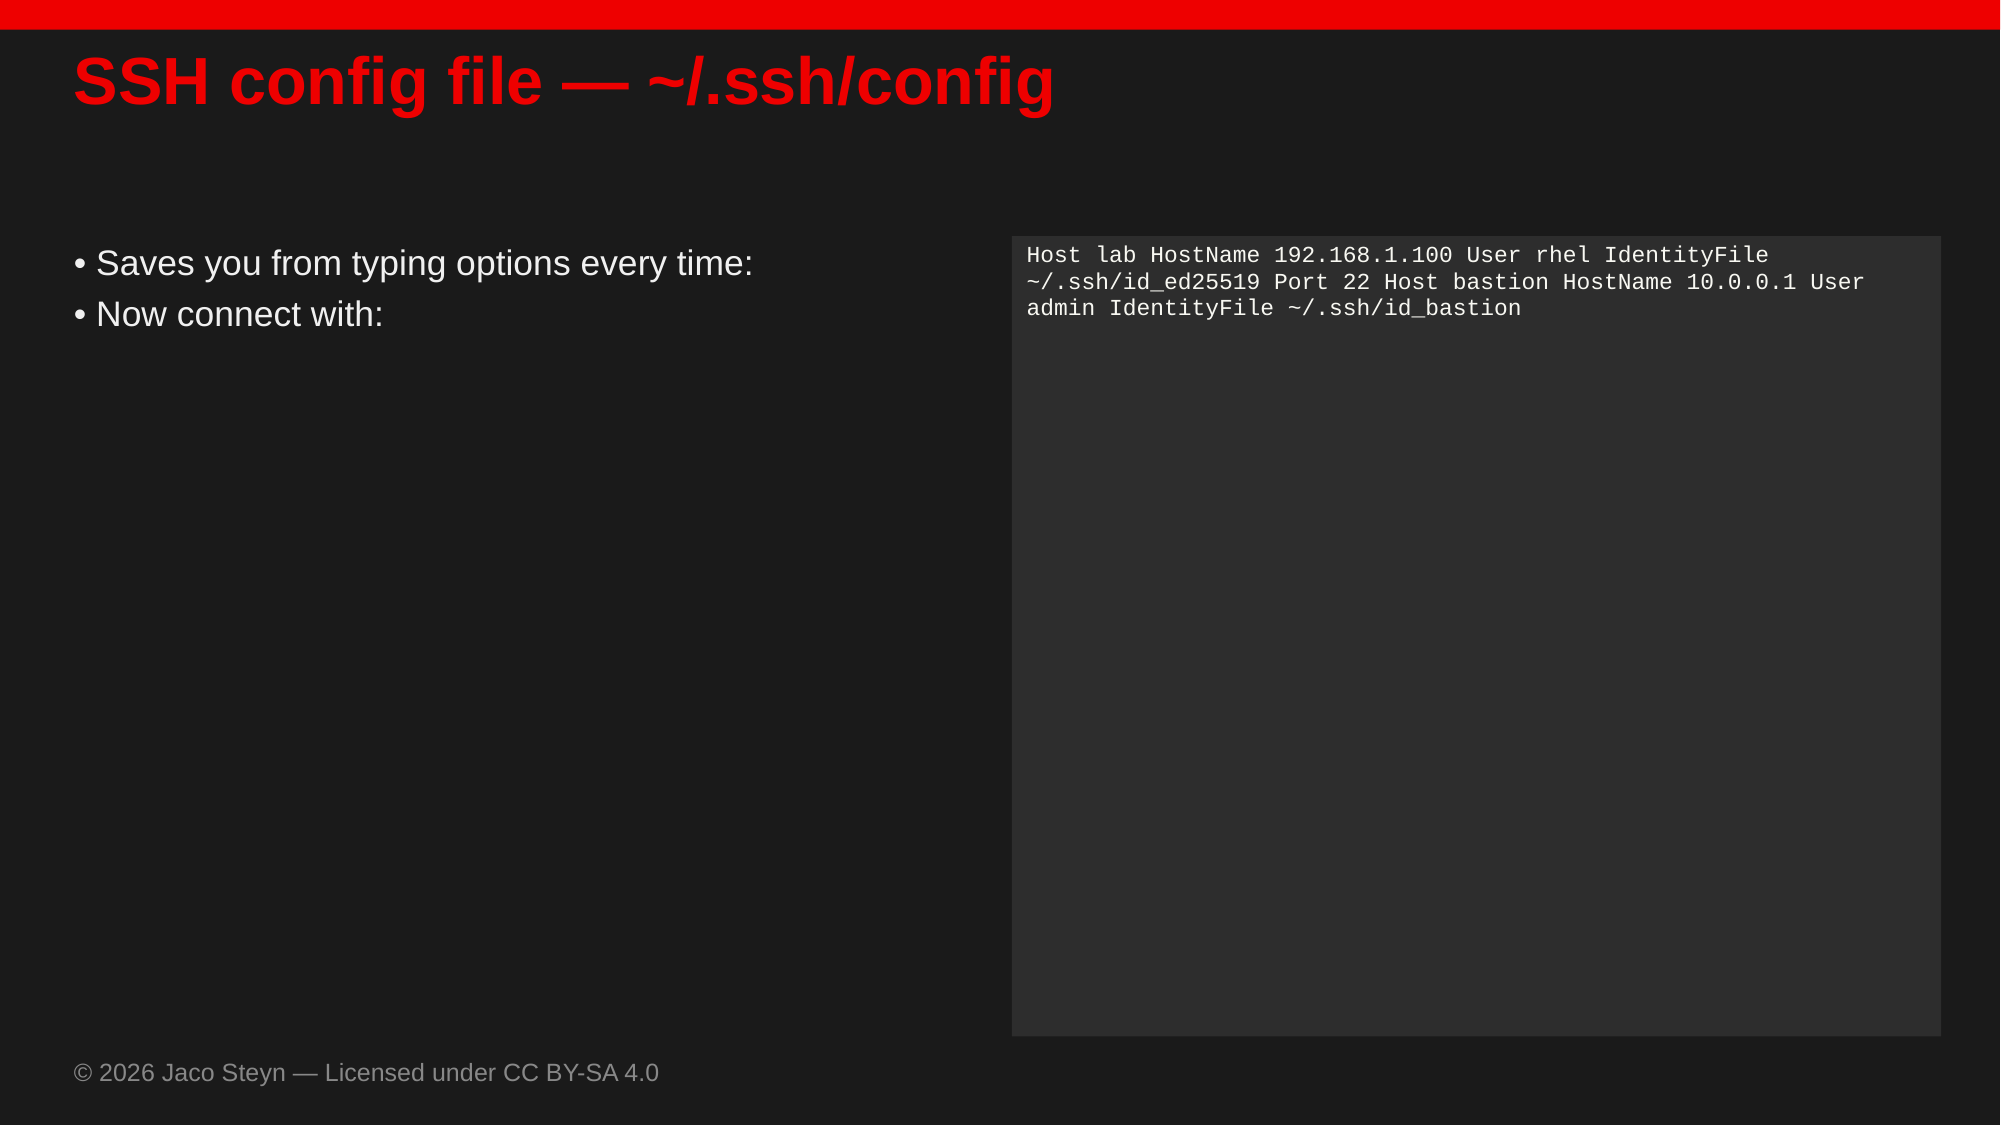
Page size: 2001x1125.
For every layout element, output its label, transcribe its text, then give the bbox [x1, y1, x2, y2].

text_box [0, 0, 2001, 30]
text_box © 2026 Jaco Steyn — Licensed under CC BY-SA 4.0 [59, 1051, 1942, 1093]
text_box SSH config file — ~/.ssh/config [59, 36, 1942, 208]
text_box • Saves you from typing options every time: • Now connect with: [59, 236, 989, 1037]
text_box Host lab HostName 192.168.1.100 User rhel IdentityFile ~/.ssh/id_ed25519 Port 22 Host bastion HostName 10.0.0.1 User admin IdentityFile ~/.ssh/id_bastion [1011, 236, 1942, 1037]
